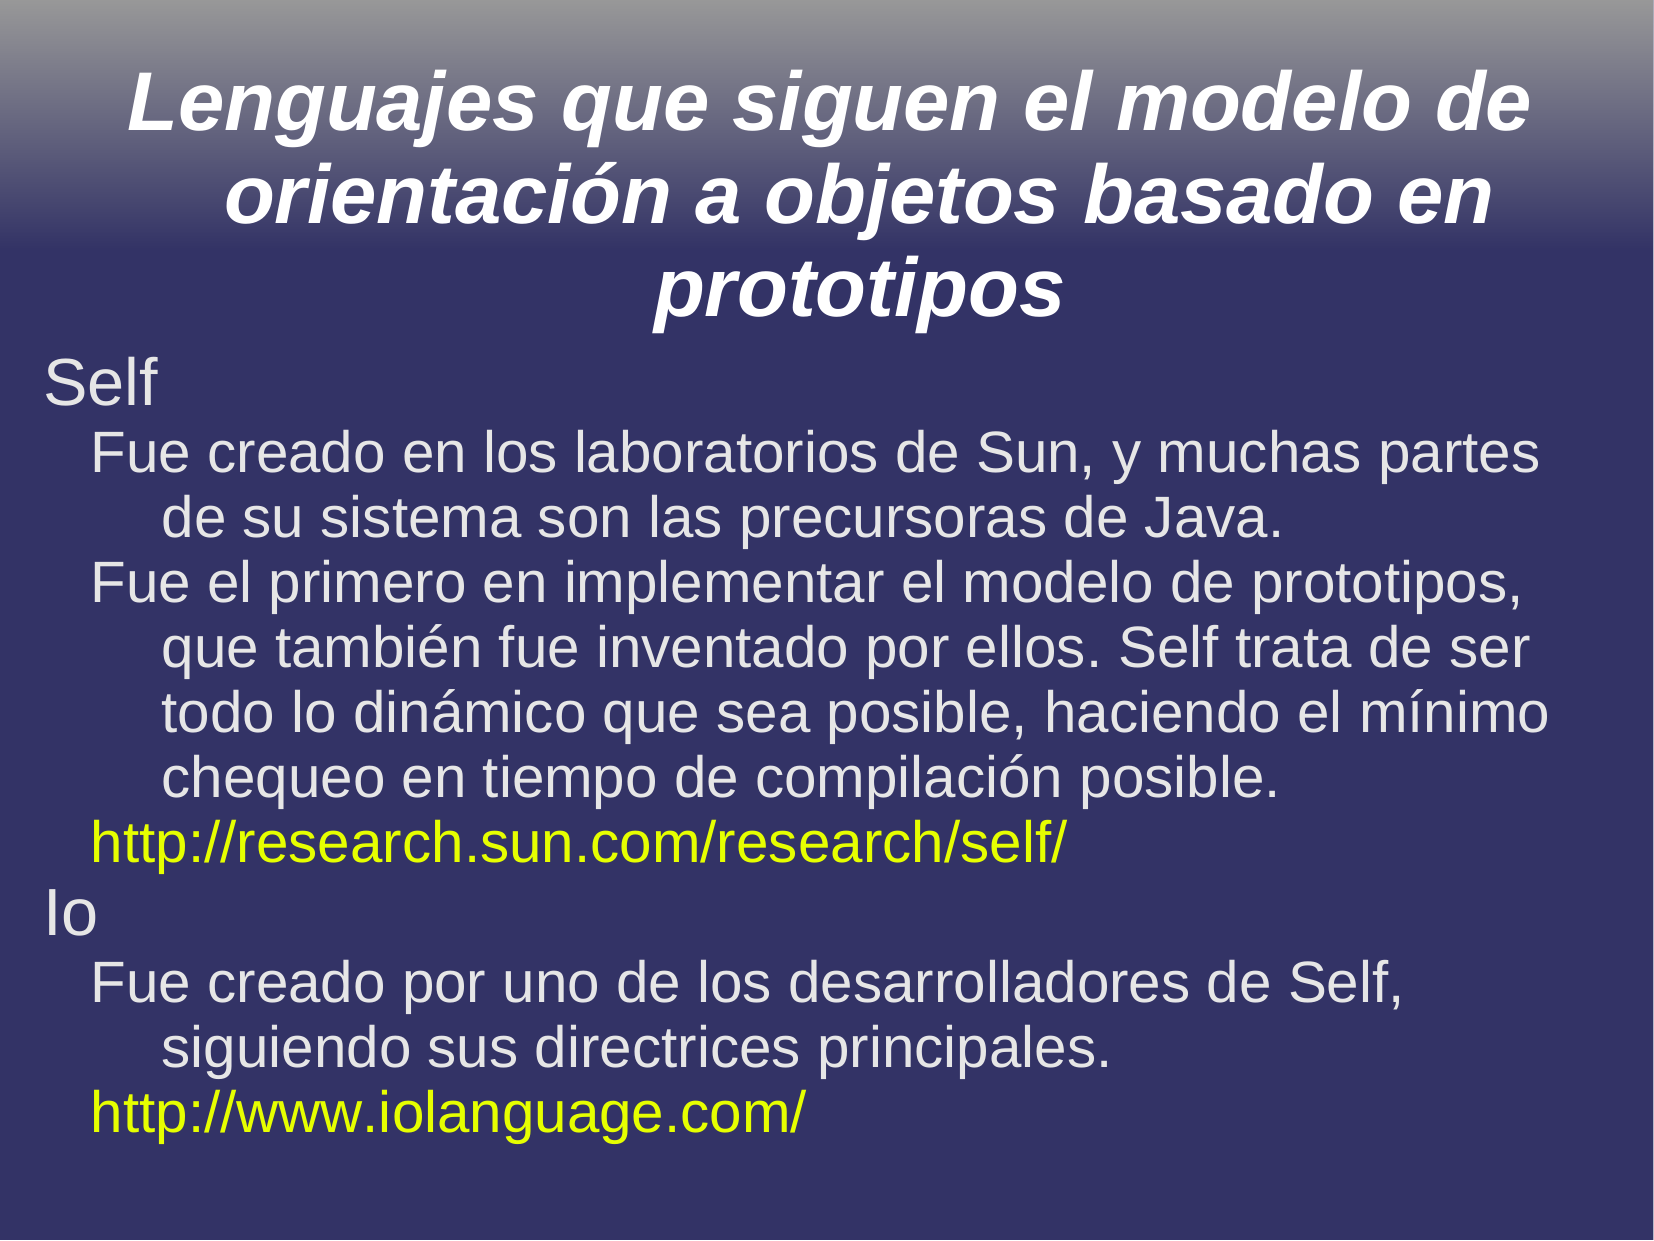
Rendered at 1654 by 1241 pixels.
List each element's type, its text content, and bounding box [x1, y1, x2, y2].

title Lenguajes que siguen el modelo de orientación a objetos basado en prototipos [124, 54, 1537, 336]
list Self Fue creado en los laboratorios de Sun, y muchas partes de su sistema son las precursoras de Java. Fue el primero en implementar el modelo de prototipos, que también fue inventado por ellos. Self trata de ser todo lo dinámico que sea posible, haciendo el mínimo chequeo en tiempo de compilación posible. http://research.sun.com/research/self/ Io Fue creado por uno de los desarrolladores de Self, siguiendo sus directrices principales. http://www.iolanguage.com/ [31, 344, 1621, 1221]
